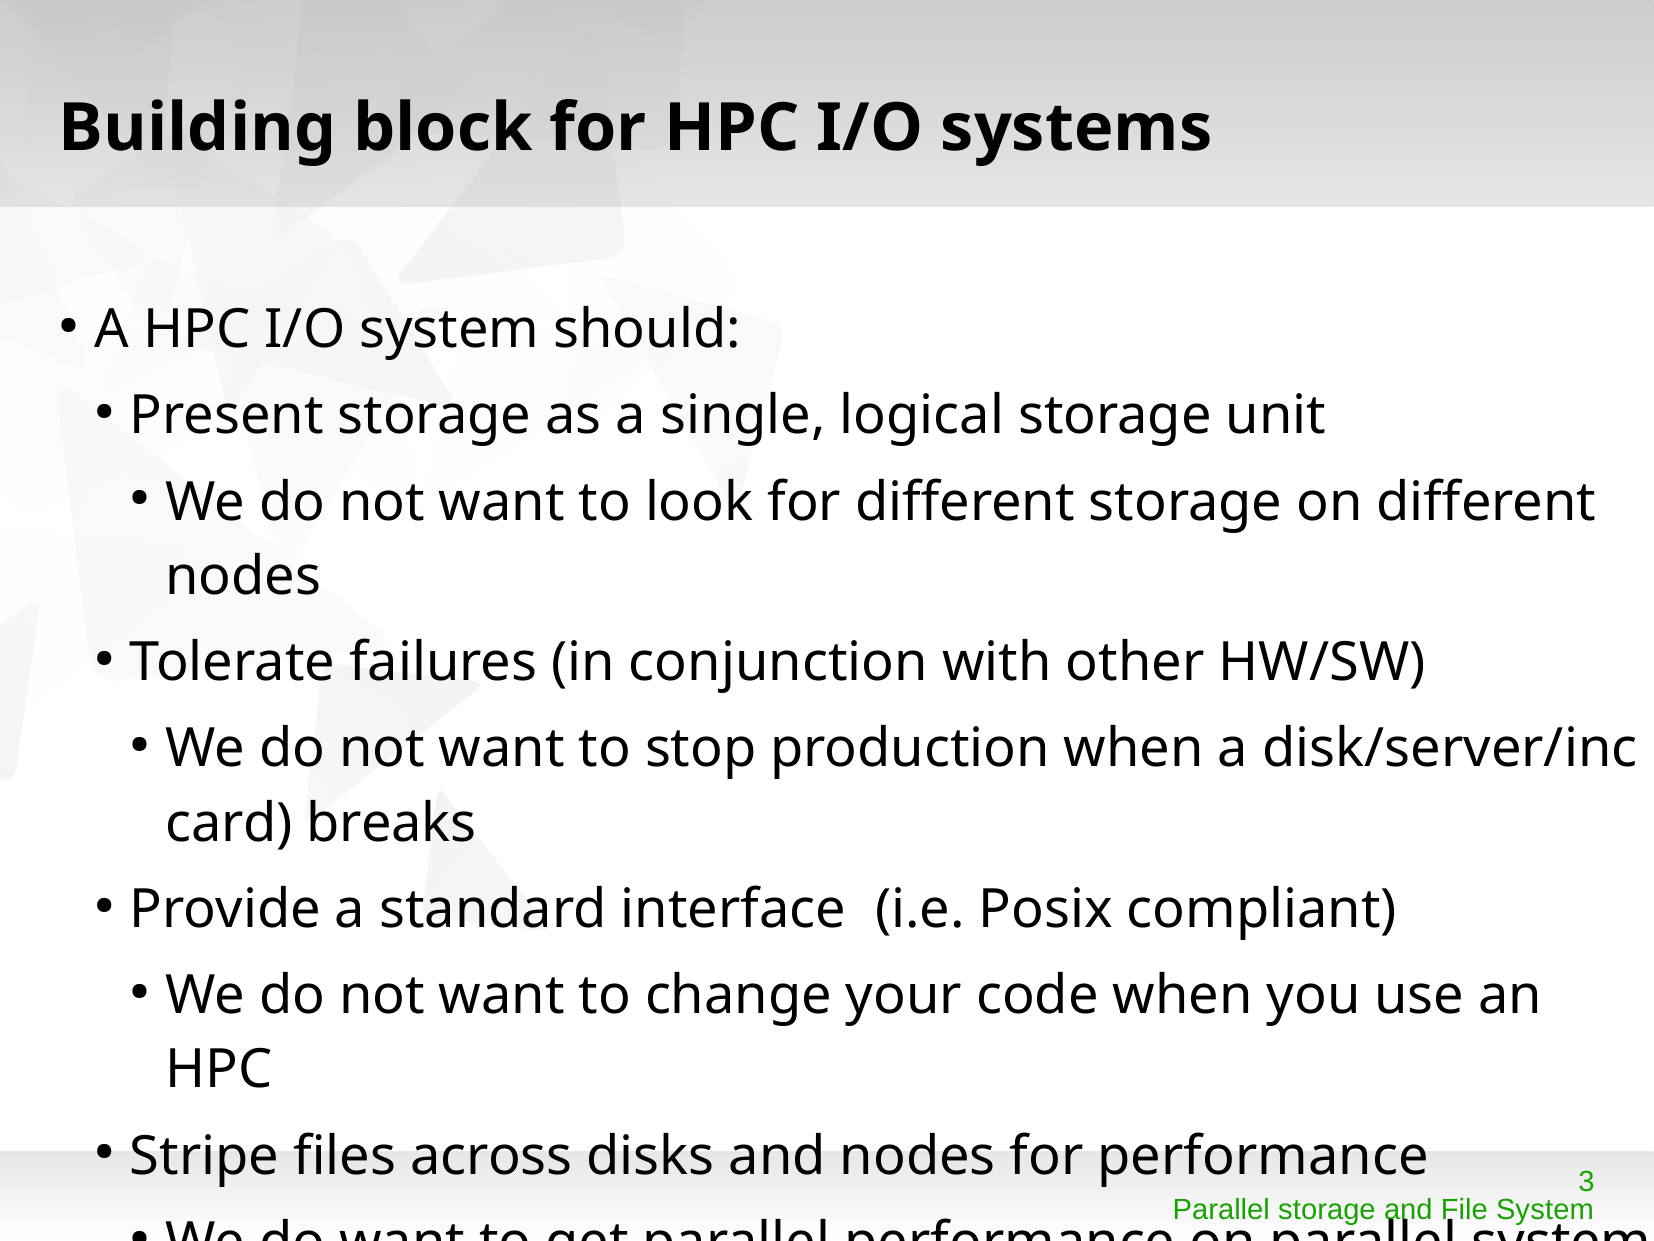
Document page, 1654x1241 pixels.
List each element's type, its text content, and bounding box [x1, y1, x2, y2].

list A HPC I/O system should: Present storage as a single, logical storage unit We do not want to look for different storage on different nodes Tolerate failures (in conjunction with other HW/SW) We do not want to stop production when a disk/server/inc card) breaks Provide a standard interface (i.e. Posix compliant) We do not want to change your code when you use an HPC Stripe files across disks and nodes for performance We do want to get parallel performance on parallel system [59, 289, 1654, 1058]
title Building block for HPC I/O systems [59, 29, 1548, 220]
picture [0, 0, 783, 931]
